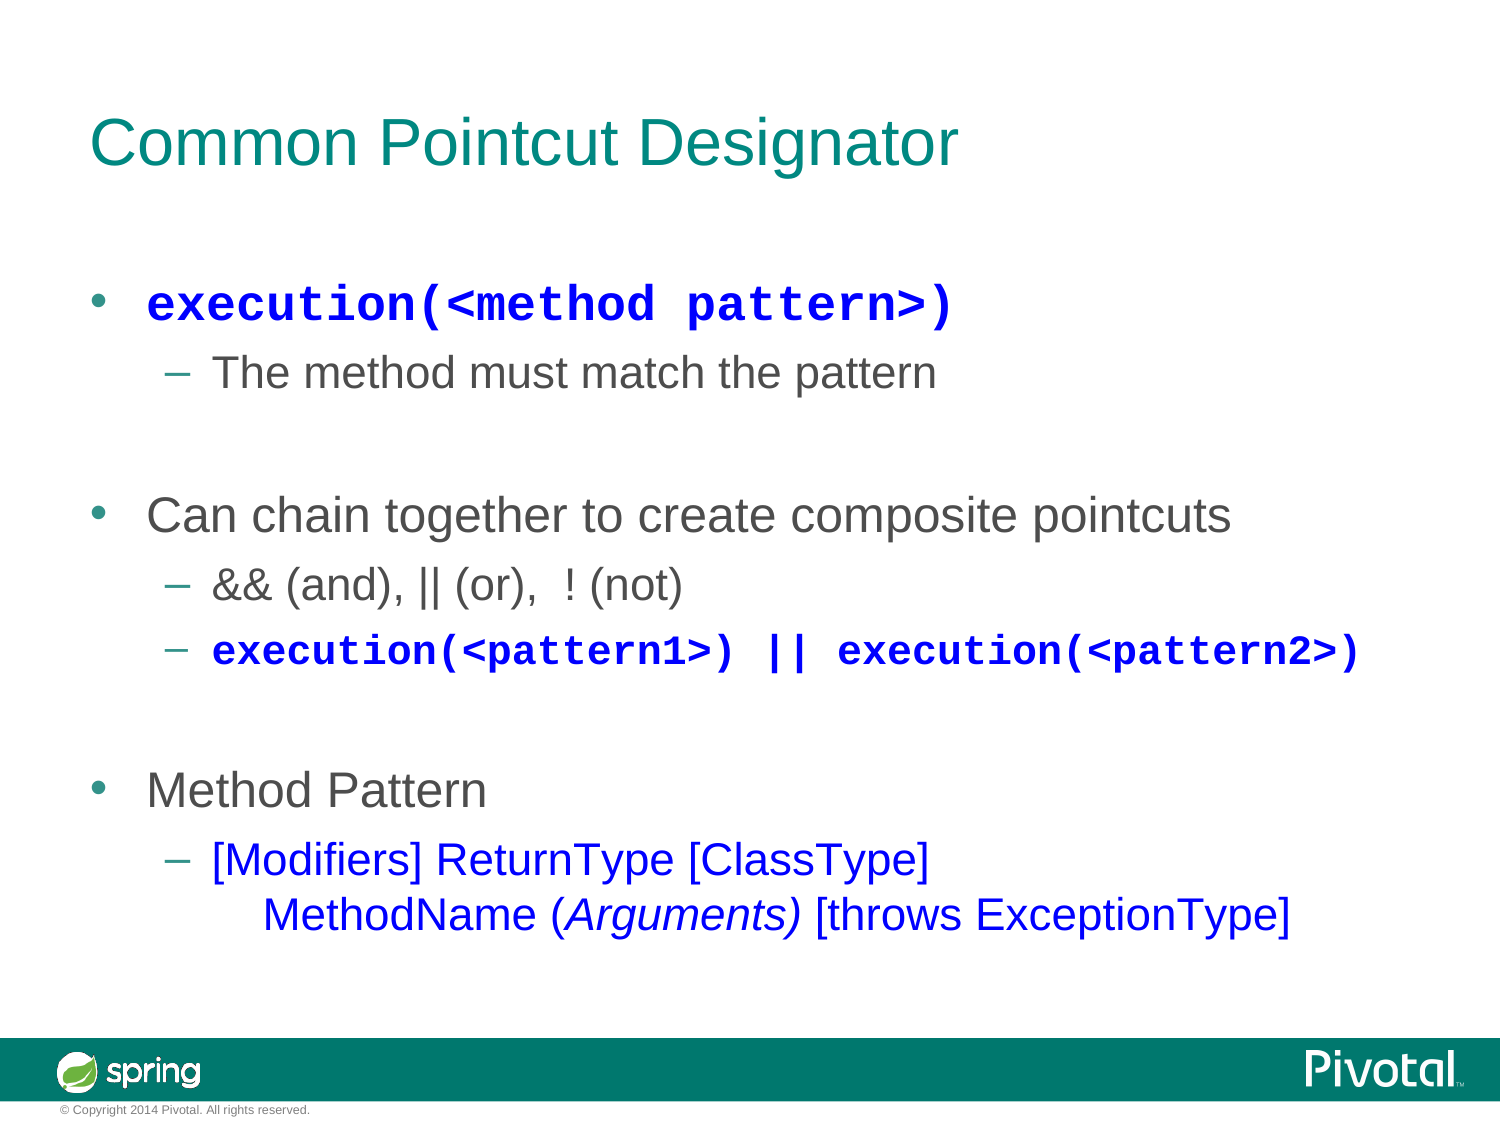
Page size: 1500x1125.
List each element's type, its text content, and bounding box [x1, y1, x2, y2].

picture [32, 1041, 210, 1103]
list execution(<method pattern>) The method must match the pattern Can chain together to create composite pointcuts && (and), || (or), ! (not) execution(<pattern1>) || execution(<pattern2>) Method Pattern [Modifiers] ReturnType [ClassType] MethodName (Arguments) [throws ExceptionType] [75, 262, 1426, 1005]
title Common Pointcut Designator [75, 45, 1426, 233]
picture [1306, 1050, 1464, 1087]
